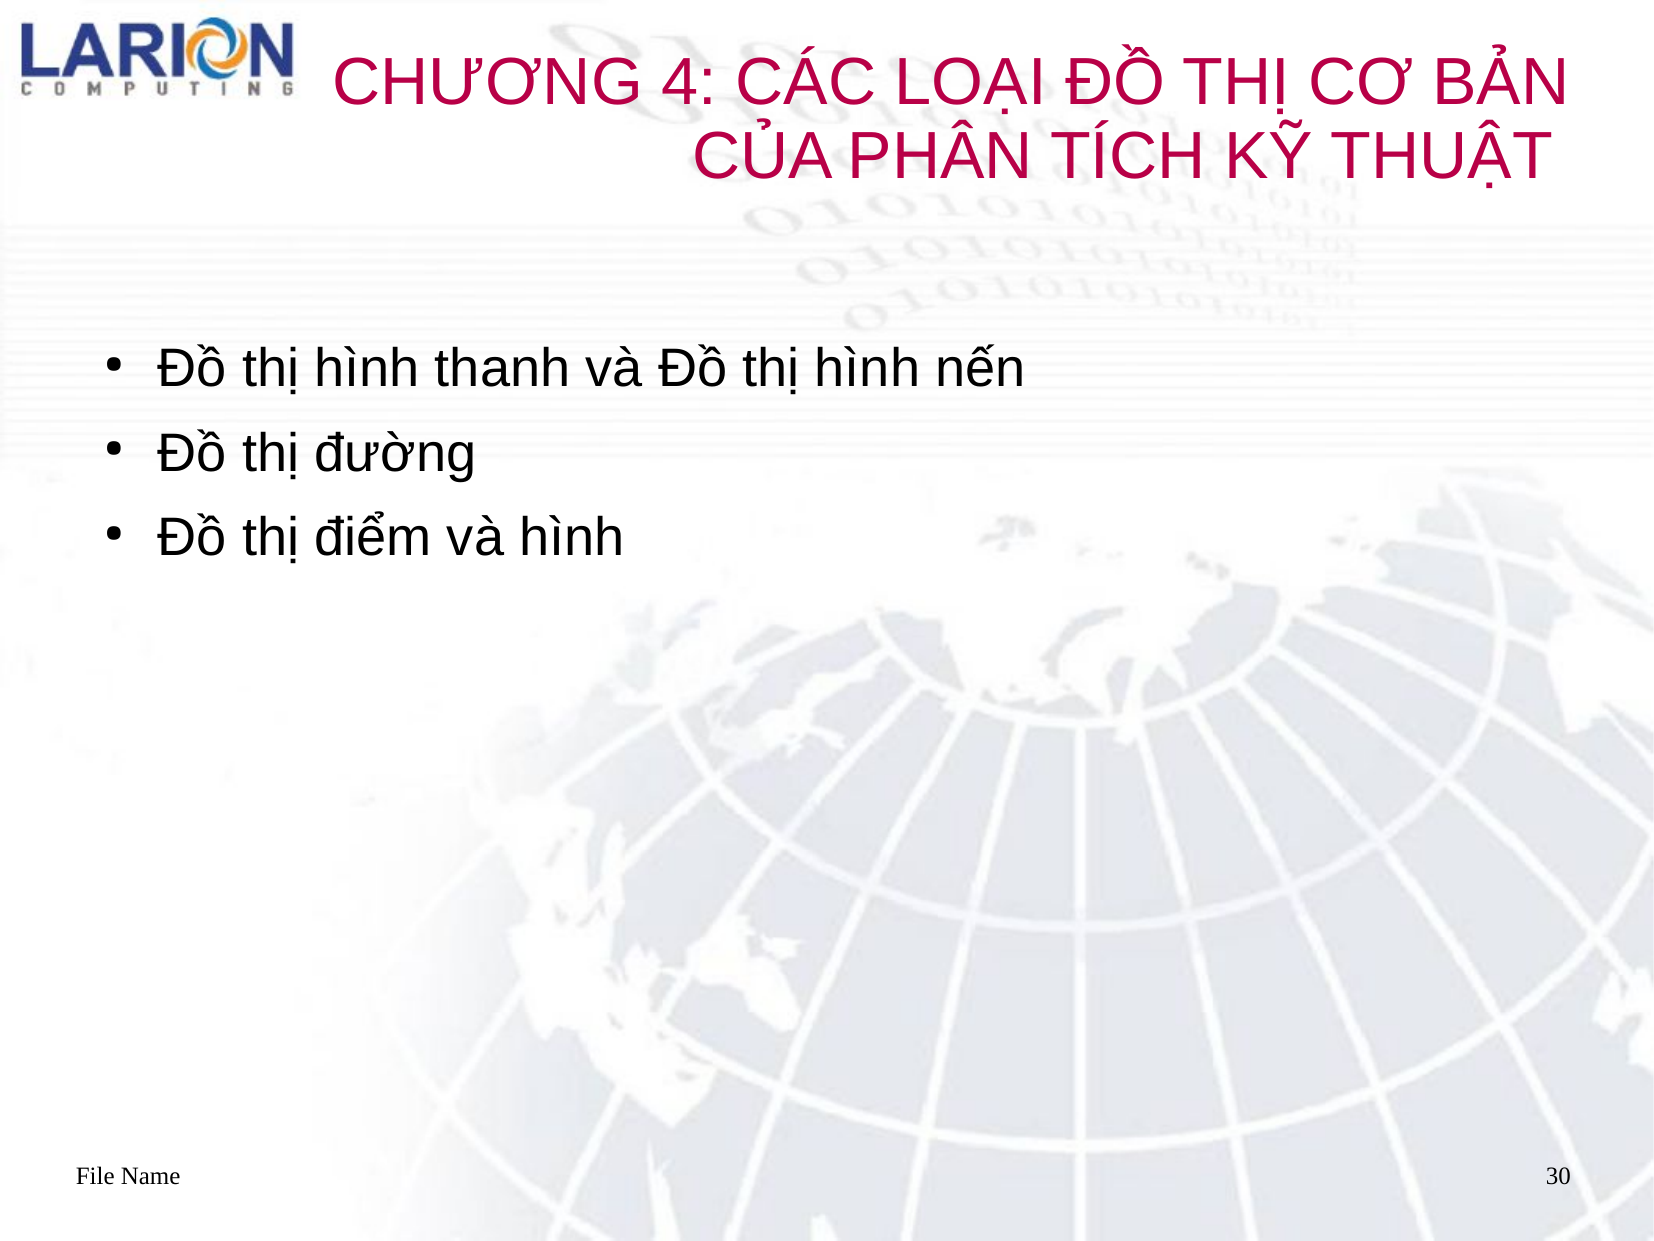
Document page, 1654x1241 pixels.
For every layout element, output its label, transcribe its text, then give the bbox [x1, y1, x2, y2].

picture [0, 0, 1654, 1241]
title CHƯƠNG 4: CÁC LOẠI ĐỒ THỊ CƠ BẢN CỦA PHÂN TÍCH KỸ THUẬT [300, 43, 1571, 194]
list Đồ thị hình thanh và Đồ thị hình nến Đồ thị đường Đồ thị điểm và hình [86, 337, 1576, 1157]
